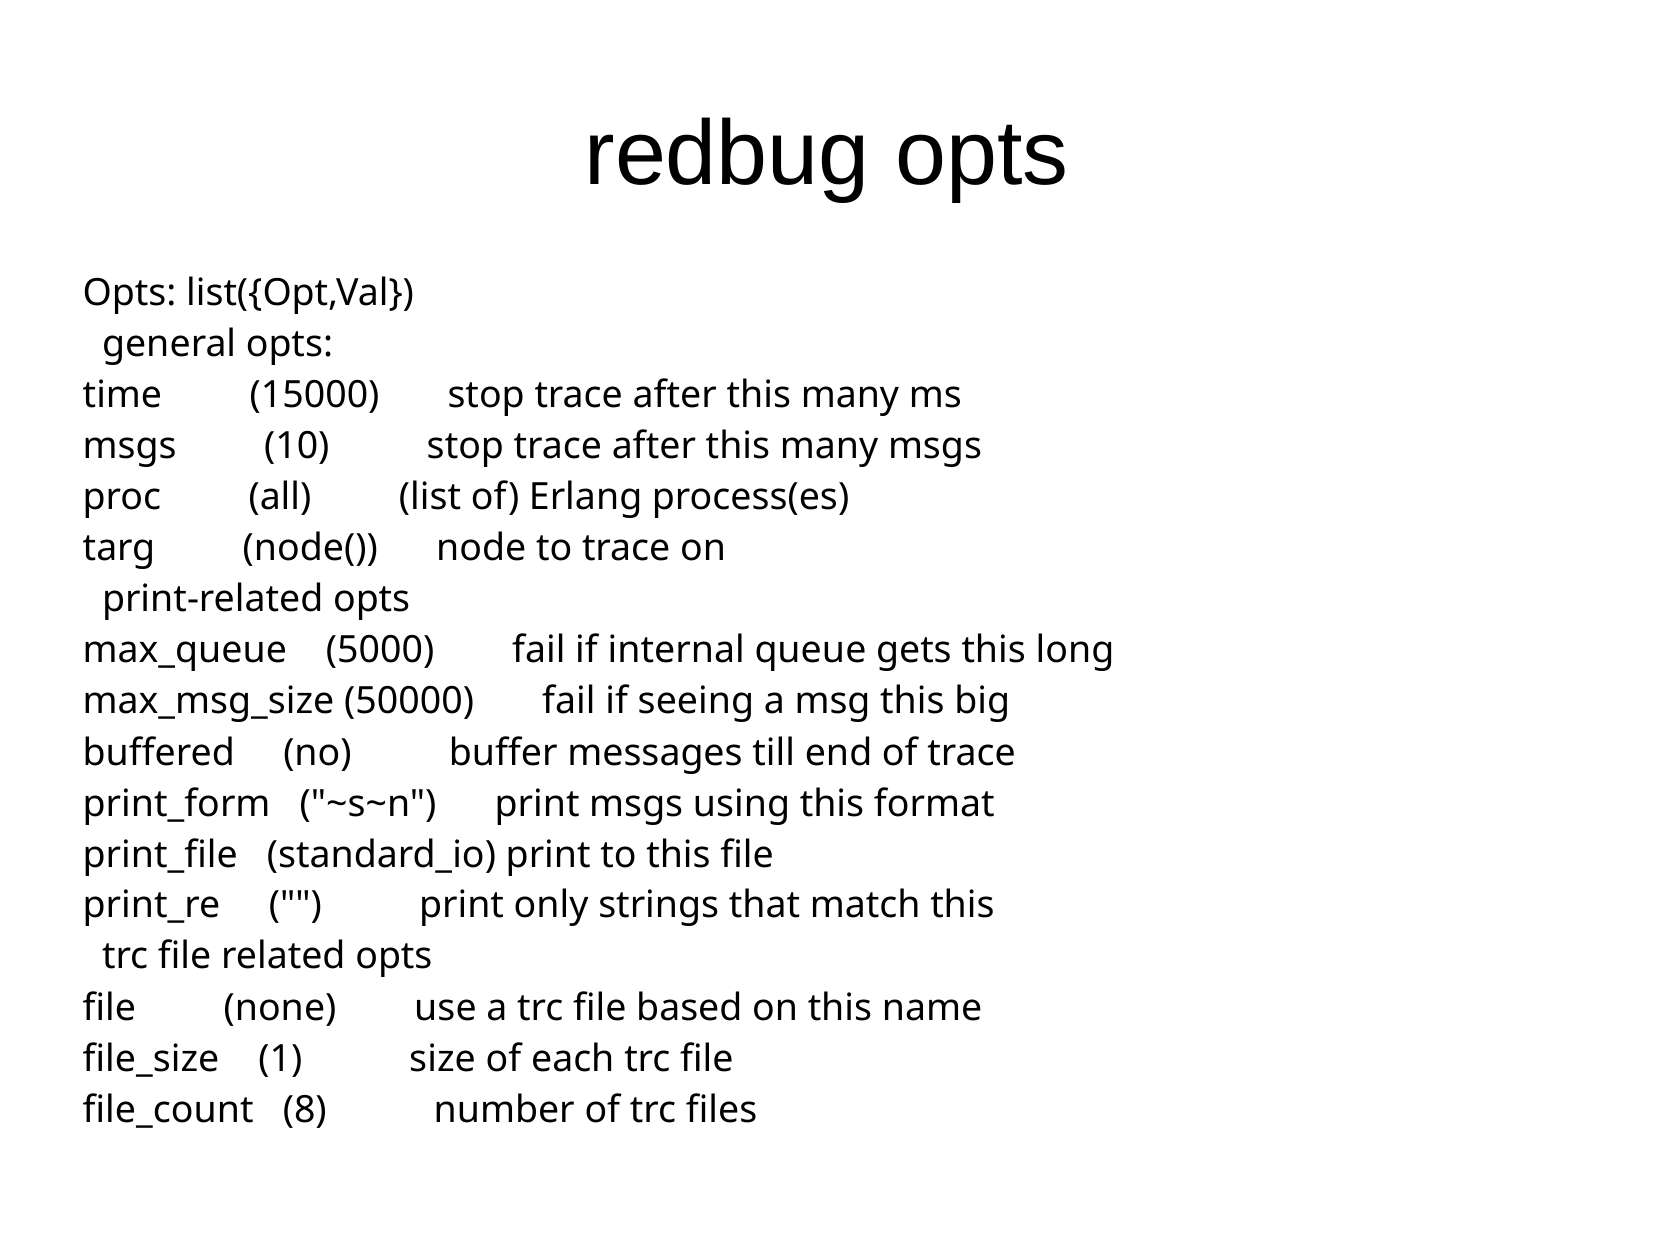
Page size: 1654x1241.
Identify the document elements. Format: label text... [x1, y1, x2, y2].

subtitle Opts: list({Opt,Val}) general opts: time (15000) stop trace after this many ms msgs (10) stop trace after this many msgs proc (all) (list of) Erlang process(es) targ (node()) node to trace on print-related opts max_queue (5000) fail if internal queue gets this long max_msg_size (50000) fail if seeing a msg this big buffered (no) buffer messages till end of trace print_form ("~s~n") print msgs using this format print_file (standard_io) print to this file print_re ("") print only strings that match this trc file related opts file (none) use a trc file based on this name file_size (1) size of each trc file file_count (8) number of trc files [82, 285, 1571, 1113]
title redbug opts [82, 56, 1571, 250]
